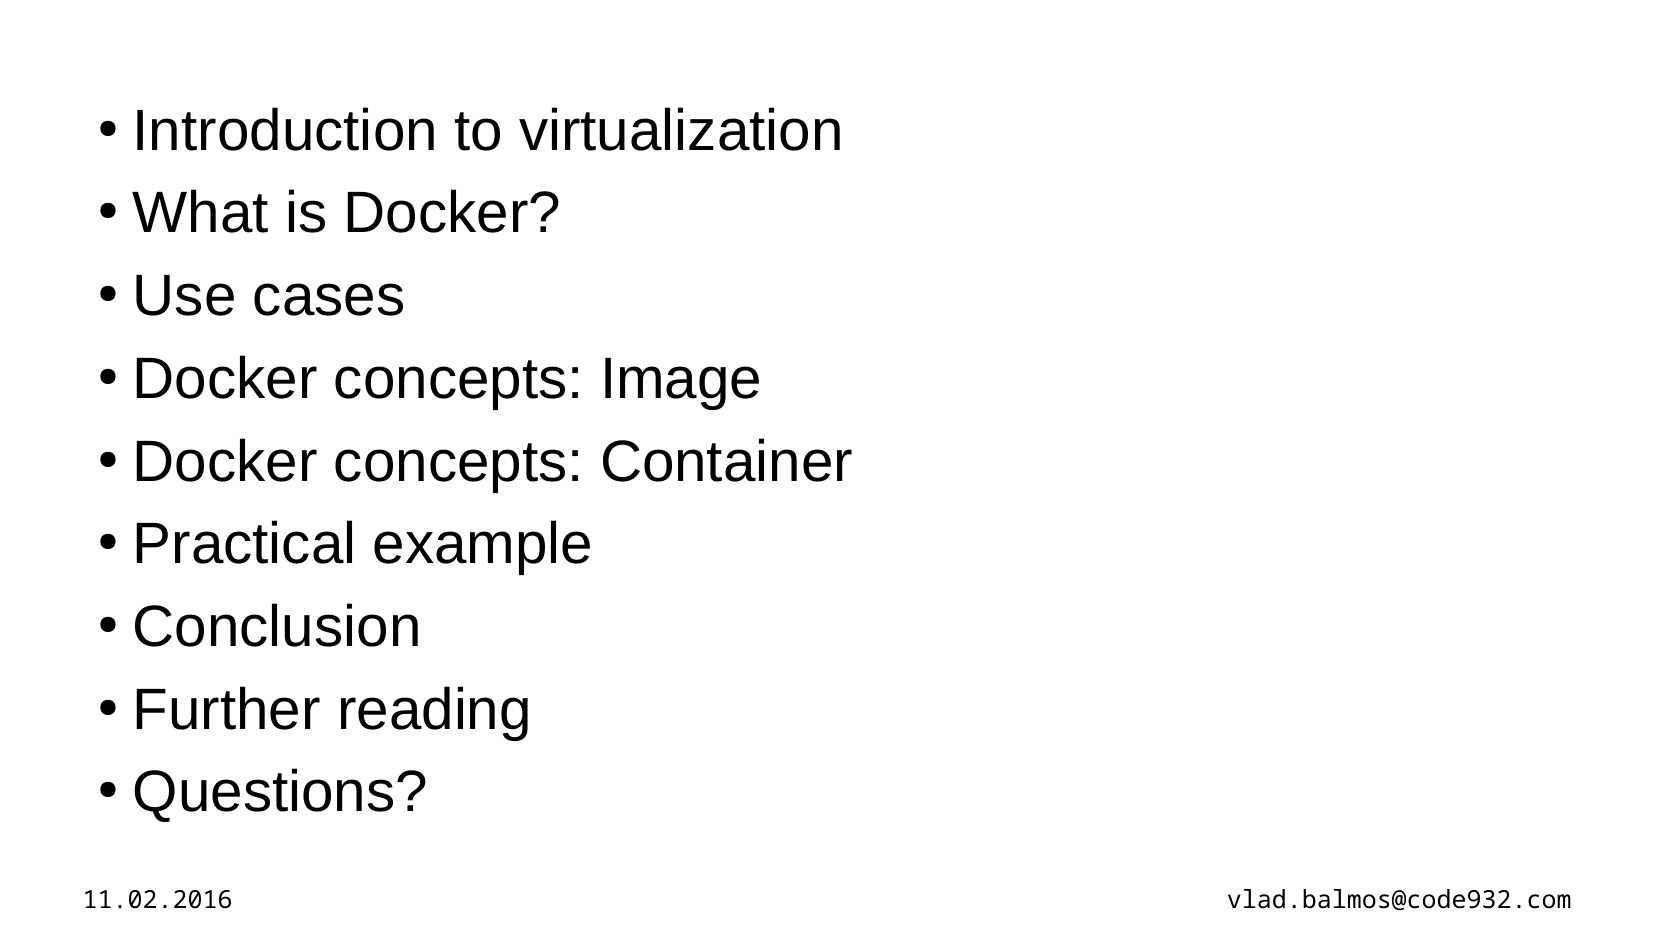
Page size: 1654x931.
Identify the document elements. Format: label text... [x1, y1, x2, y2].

text_box Introduction to virtualization What is Docker? Use cases Docker concepts: Image Docker concepts: Container Practical example Conclusion Further reading Questions? [82, 89, 1285, 834]
